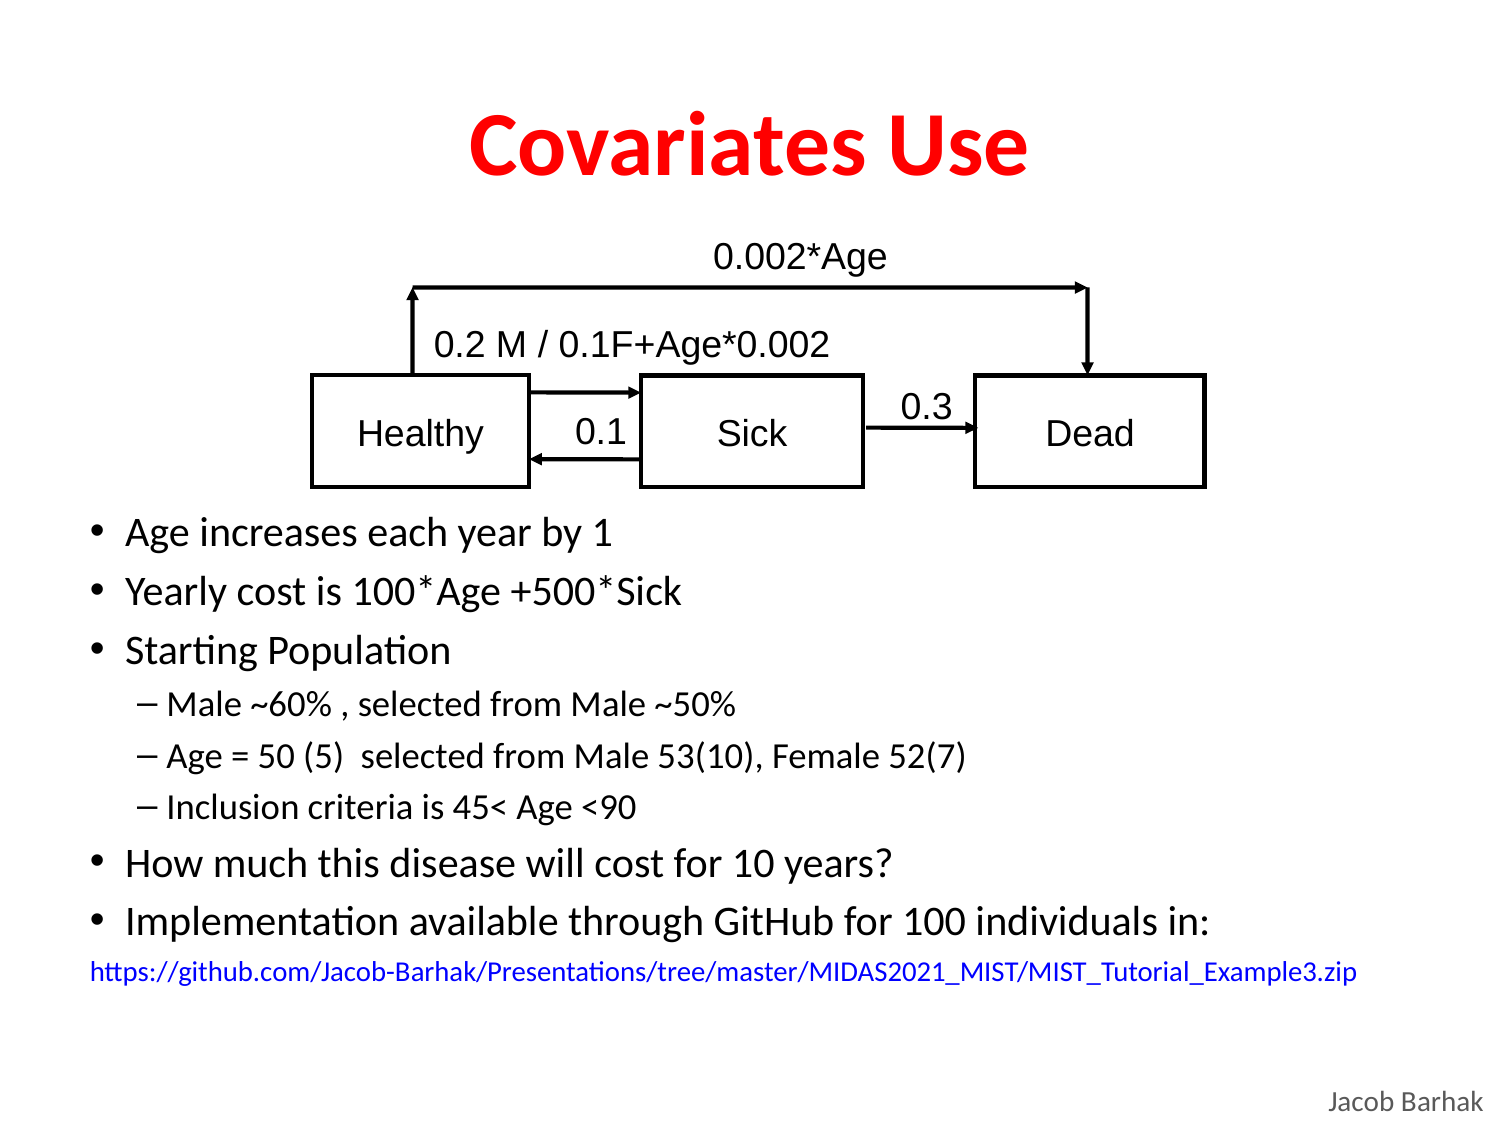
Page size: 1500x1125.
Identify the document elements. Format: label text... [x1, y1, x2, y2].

text_box Sick [641, 375, 864, 488]
text_box 0.1 [560, 400, 642, 460]
text_box 0.3 [885, 374, 968, 435]
text_box 0.002*Age [698, 224, 903, 285]
text_box Healthy [312, 375, 529, 488]
text_box Covariates Use [75, 45, 1425, 233]
text_box 0.2 M / 0.1F+Age*0.002 [419, 312, 846, 373]
text_box Dead [975, 375, 1205, 488]
text_box Age increases each year by 1 Yearly cost is 100*Age +500*Sick Starting Population Male ~60% , selected from Male ~50% Age = 50 (5) selected from Male 53(10), Female 52(7) Inclusion criteria is 45< Age <90 How much this disease will cost for 10 years? Implementation available through GitHub for 100 individuals in: https://github.com/Jacob-Barhak/Presentations/tree/master/MIDAS2021_MIST/MIST_Tutorial_Example3.zip [75, 262, 1425, 1005]
